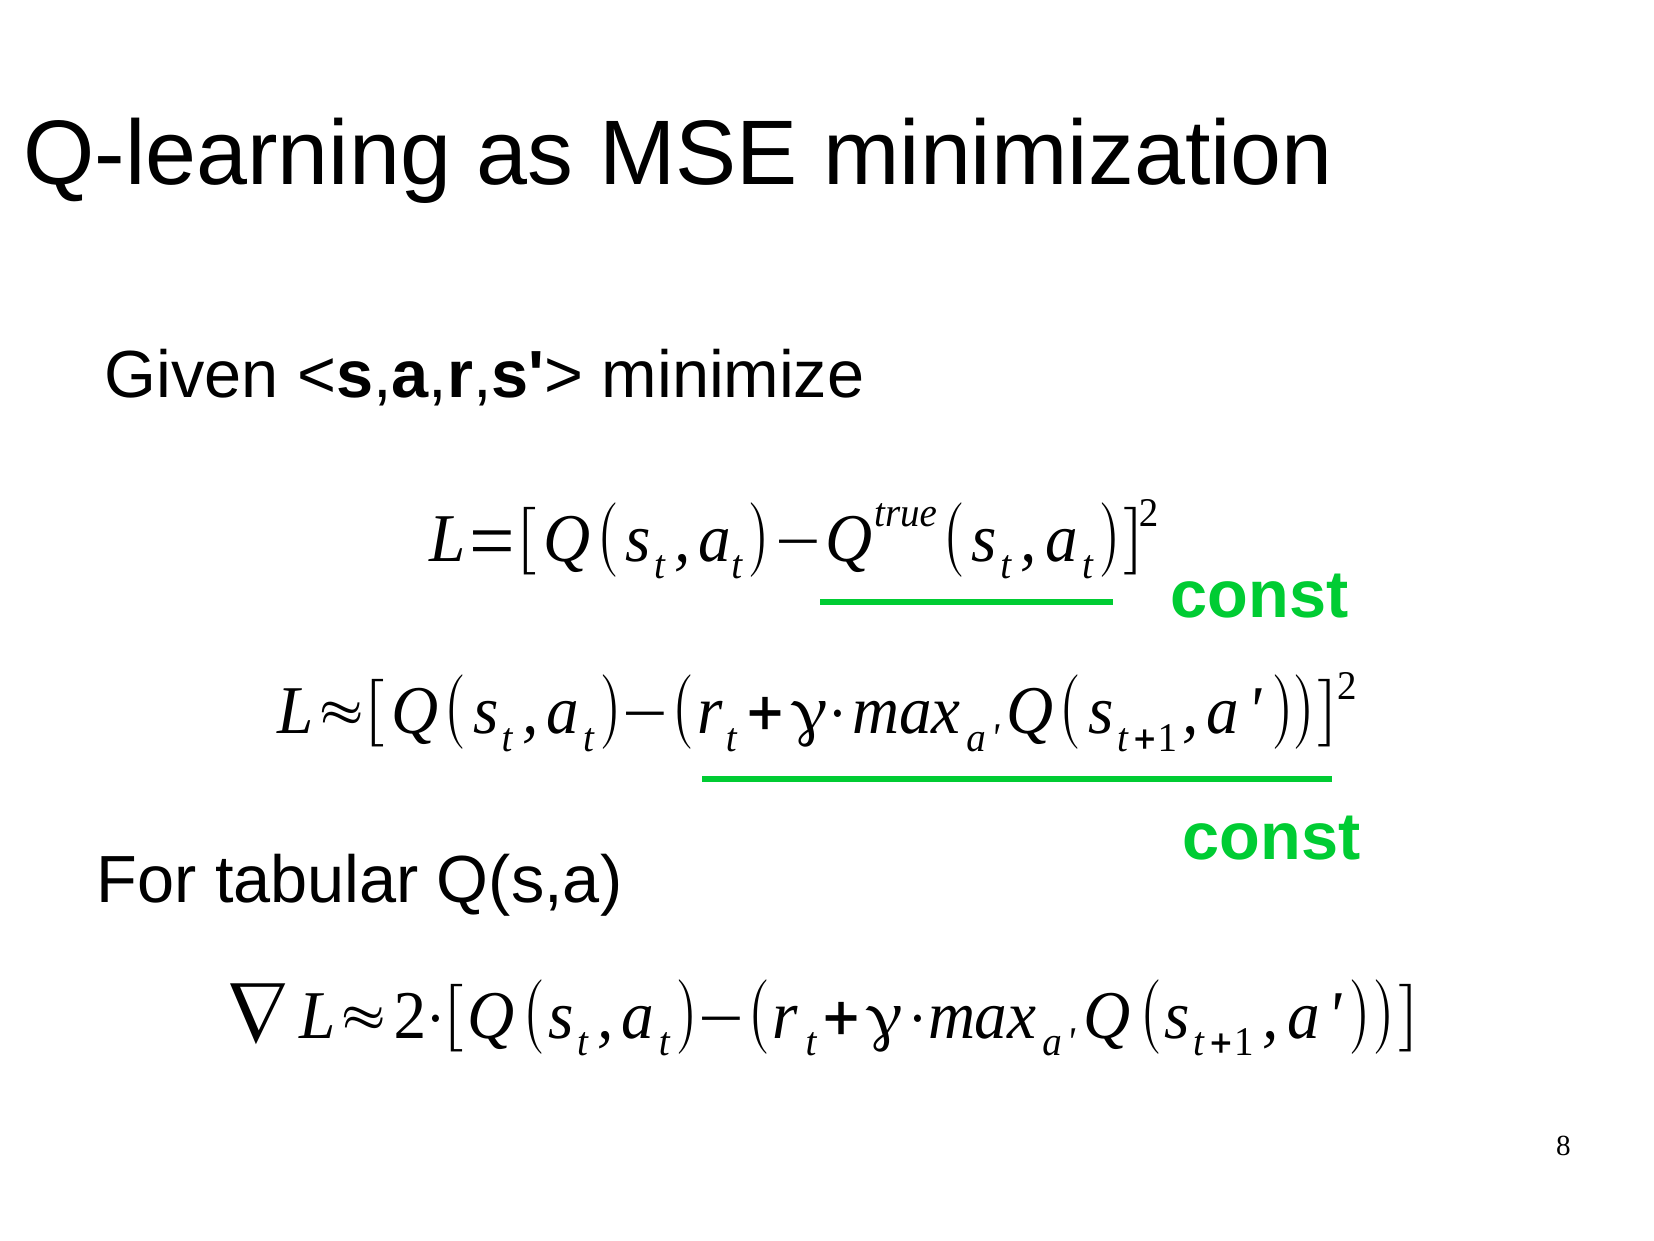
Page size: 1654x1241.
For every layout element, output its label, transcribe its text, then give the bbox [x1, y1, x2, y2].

text_box const [1167, 791, 1376, 882]
chart [257, 661, 1371, 758]
text_box const [1156, 549, 1364, 640]
text_box For tabular Q(s,a) [61, 841, 1039, 917]
text_box Given <s,a,r,s'> minimize [69, 337, 1047, 413]
title Q-learning as MSE minimization [23, 49, 1512, 257]
chart [409, 488, 1174, 586]
chart [209, 974, 1430, 1063]
